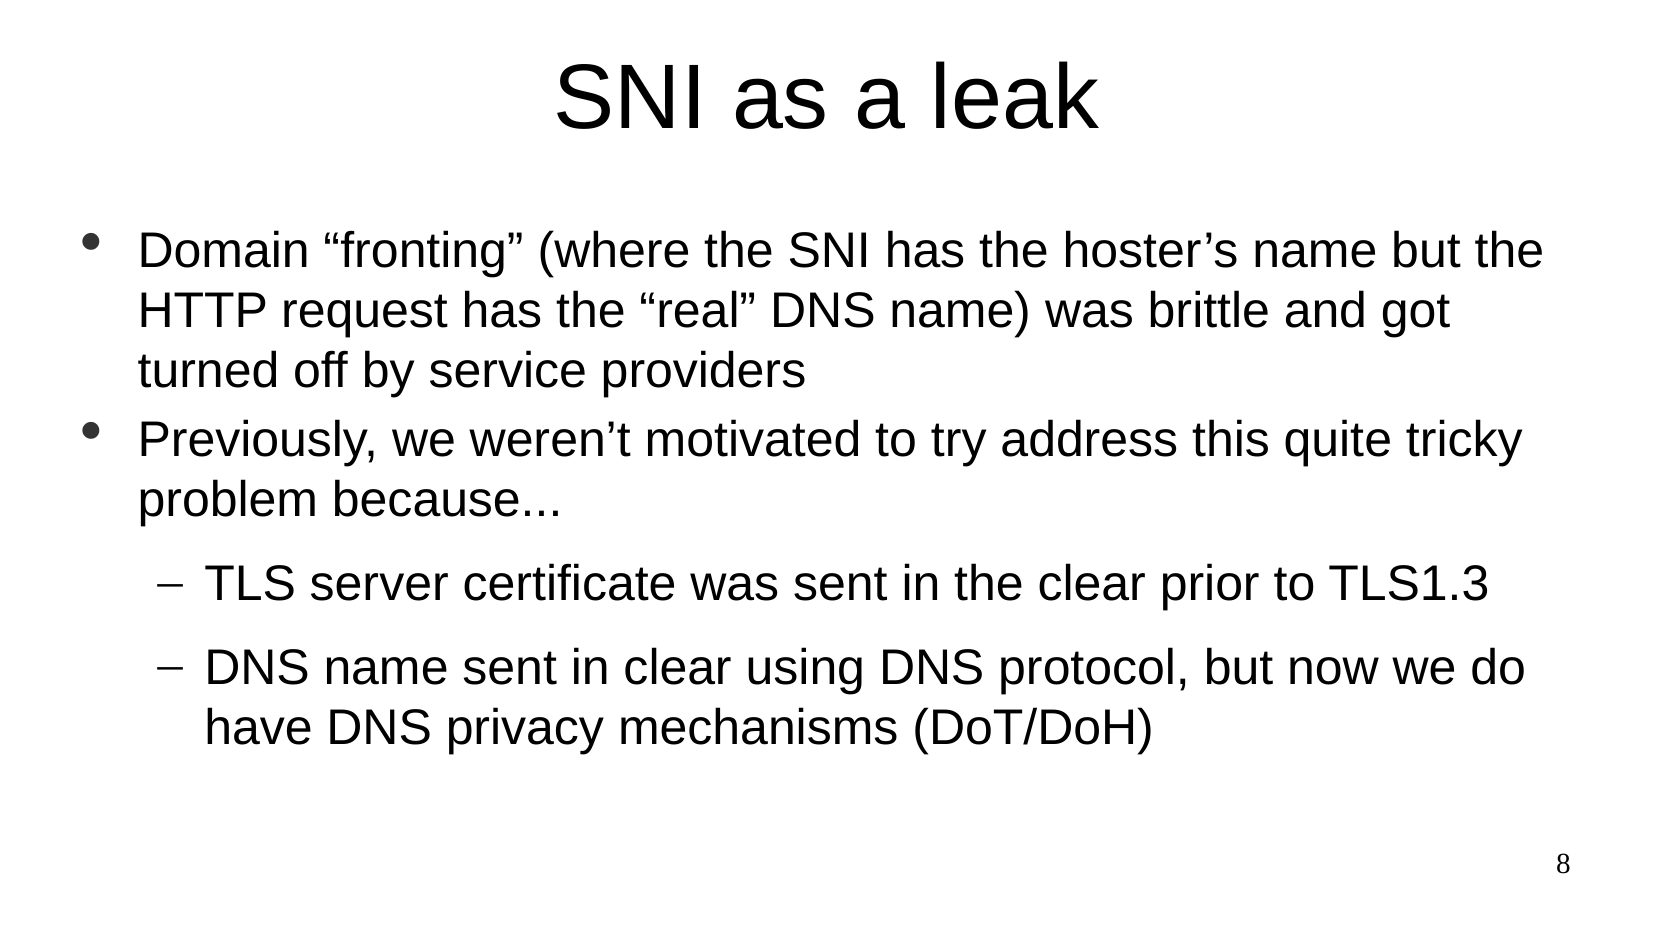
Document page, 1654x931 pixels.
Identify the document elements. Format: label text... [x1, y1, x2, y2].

title SNI as a leak [82, 36, 1571, 193]
list Domain “fronting” (where the SNI has the hoster’s name but the HTTP request has the “real” DNS name) was brittle and got turned off by service providers Previously, we weren’t motivated to try address this quite tricky problem because... TLS server certificate was sent in the clear prior to TLS1.3 DNS name sent in clear using DNS protocol, but now we do have DNS privacy mechanisms (DoT/DoH) [82, 217, 1571, 757]
